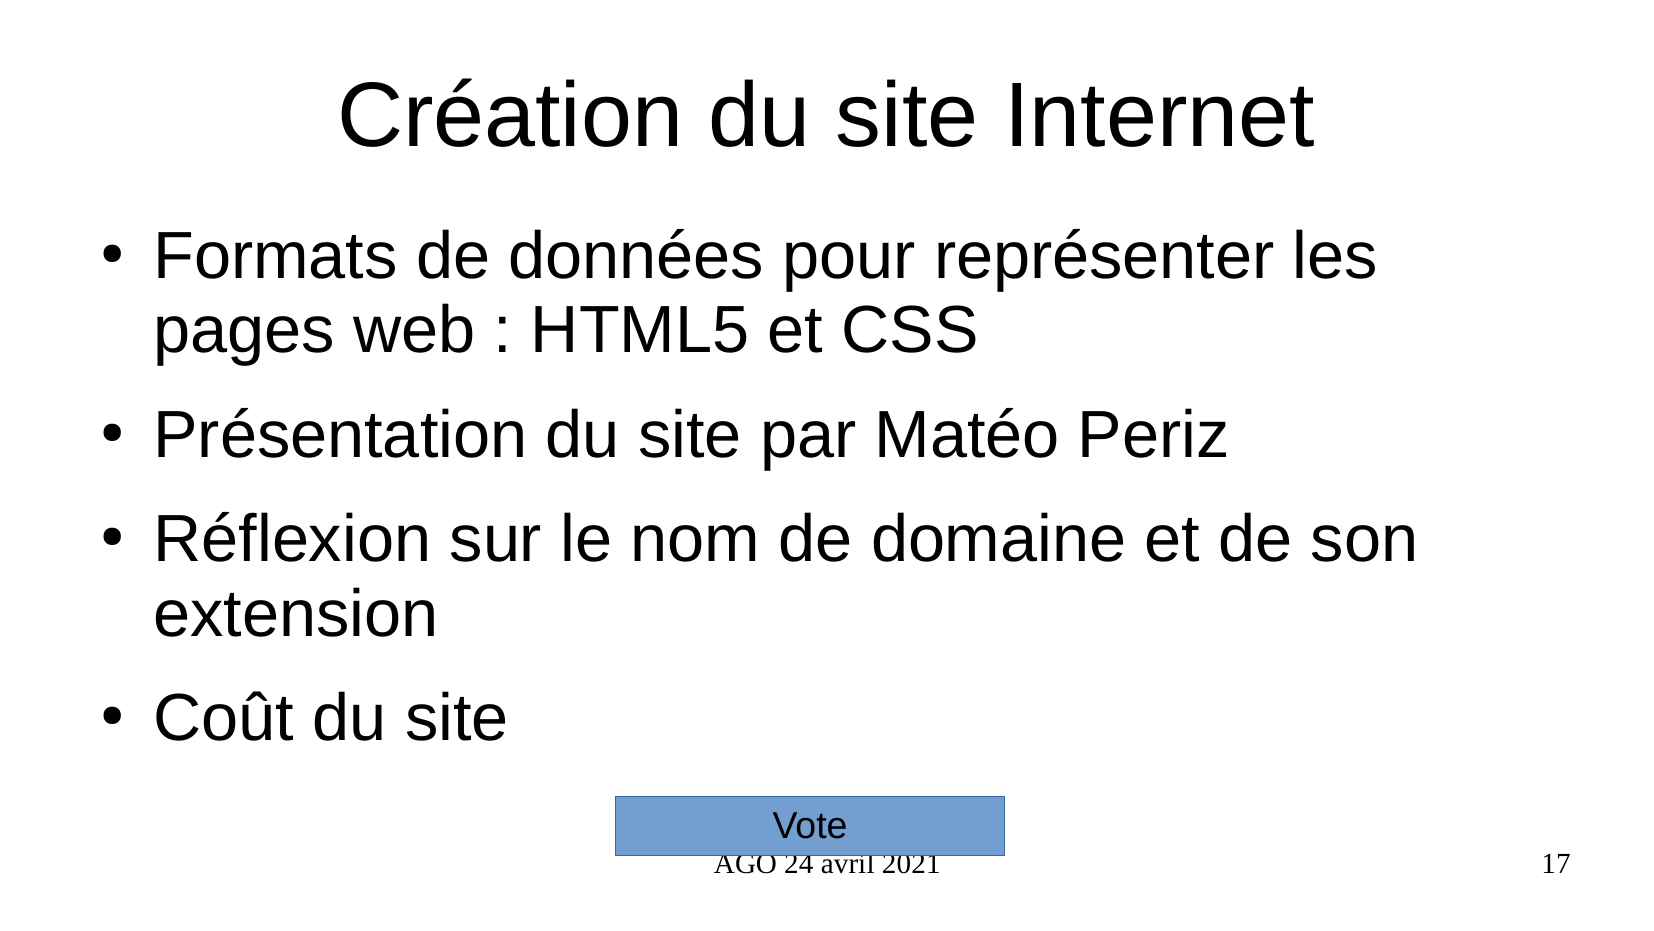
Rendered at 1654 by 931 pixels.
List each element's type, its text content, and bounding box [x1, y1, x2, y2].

text_box Vote [615, 796, 1005, 856]
list Formats de données pour représenter les pages web : HTML5 et CSS Présentation du site par Matéo Periz Réflexion sur le nom de domaine et de son extension Coût du site [82, 217, 1571, 758]
title Création du site Internet [82, 37, 1571, 193]
